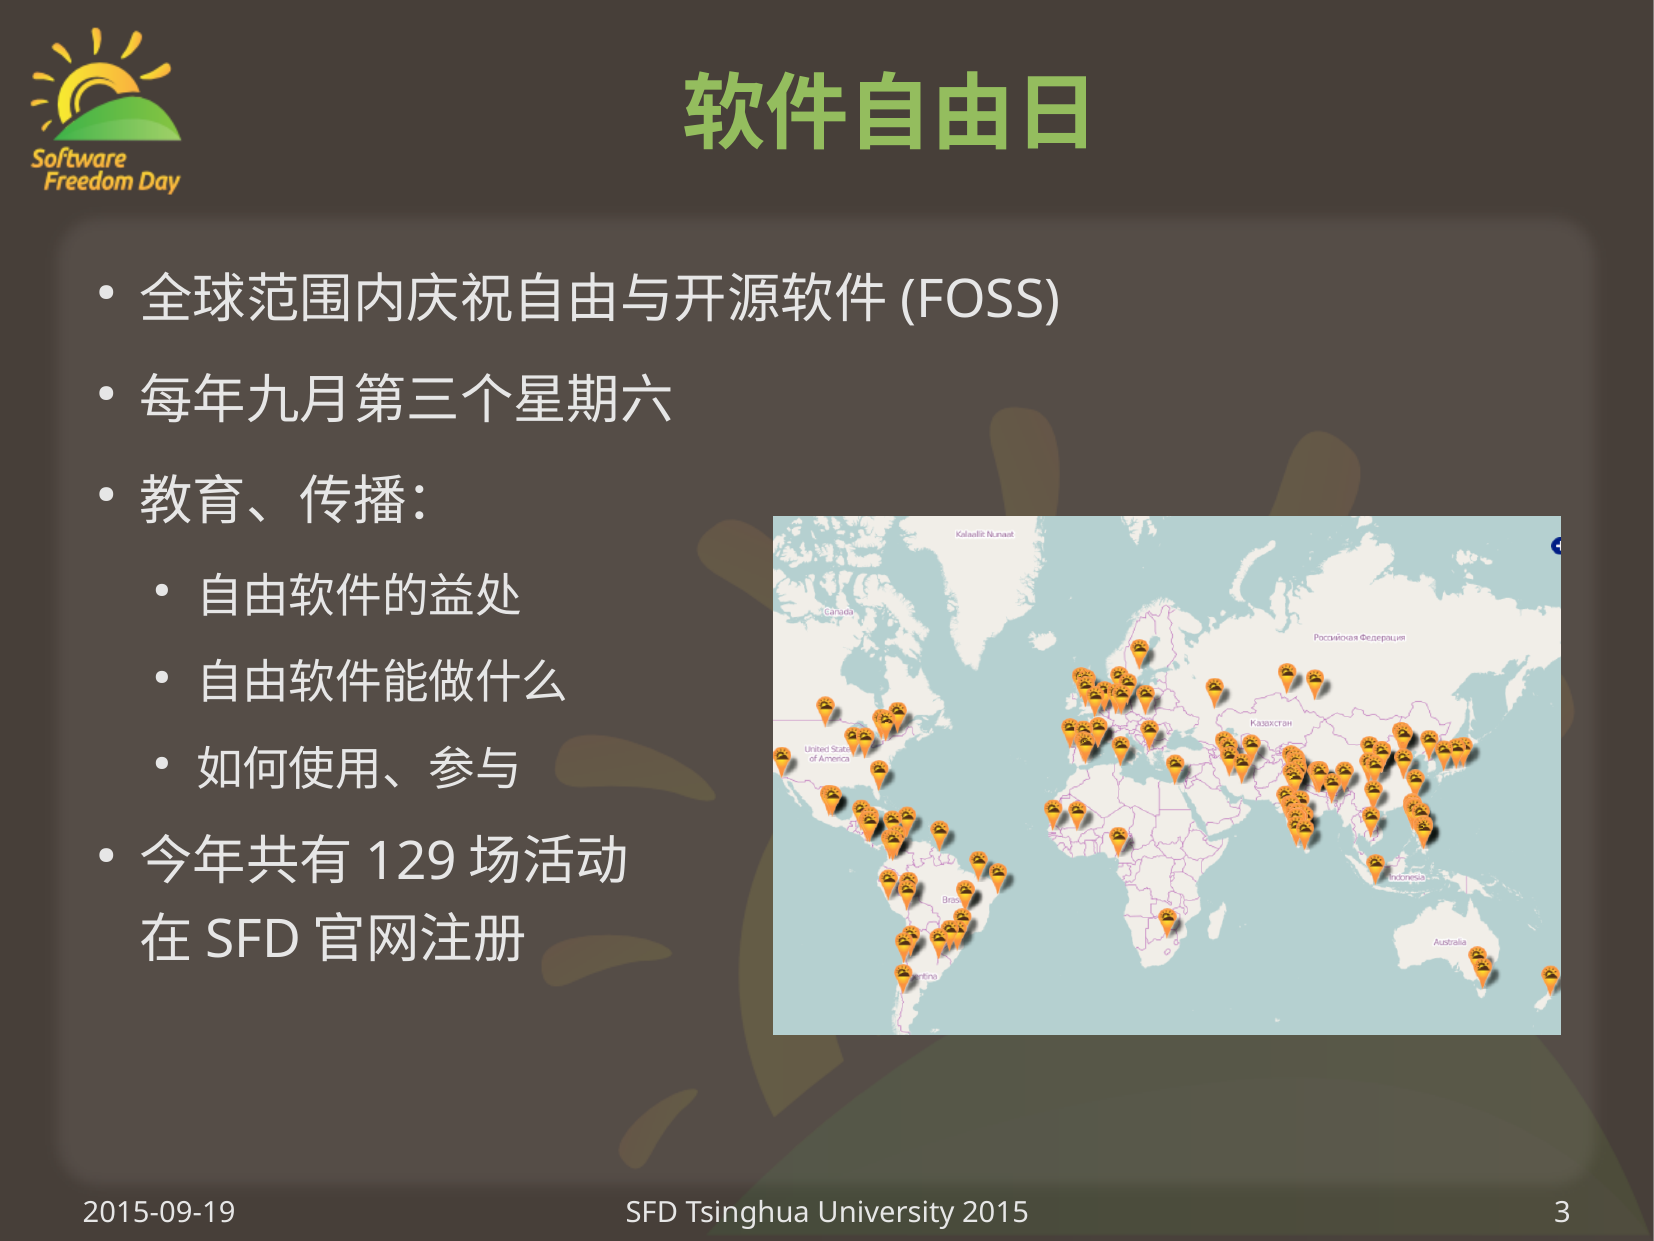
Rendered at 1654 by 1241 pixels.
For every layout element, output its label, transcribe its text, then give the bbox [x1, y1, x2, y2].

list 全球范围内庆祝自由与开源软件(FOSS) 每年九月第三个星期六 教育、传播： 自由软件的益处 自由软件能做什么 如何使用、参与 今年共有129场活动 在SFD官网注册 [82, 255, 1571, 975]
title 软件自由日 [210, 9, 1571, 205]
picture [0, 0, 1654, 1241]
